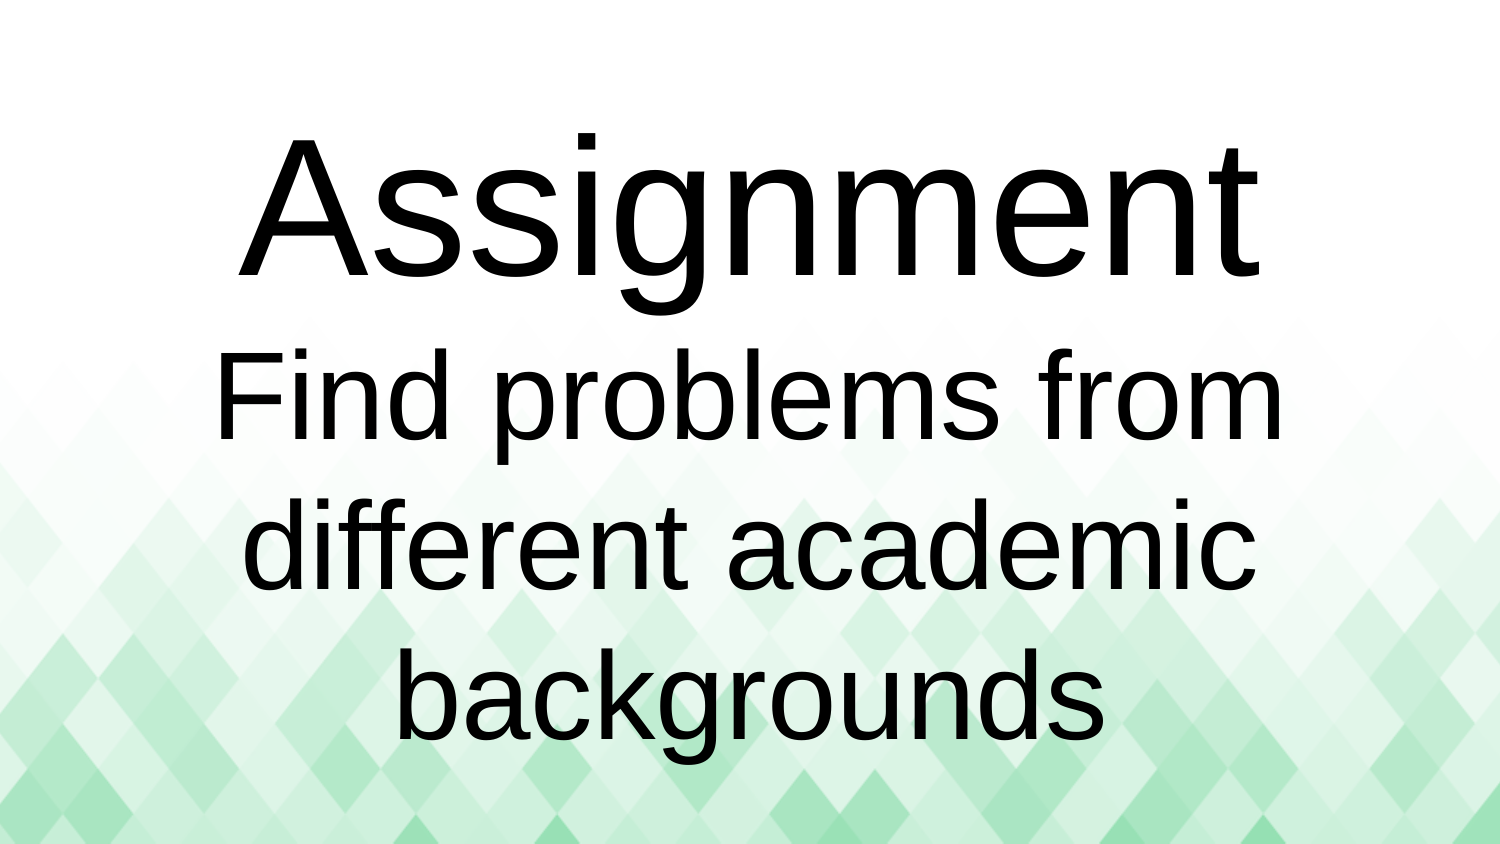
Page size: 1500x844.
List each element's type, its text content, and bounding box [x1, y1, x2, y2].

title Assignment Find problems from different academic backgrounds [51, 64, 1449, 781]
picture [0, 0, 1500, 844]
